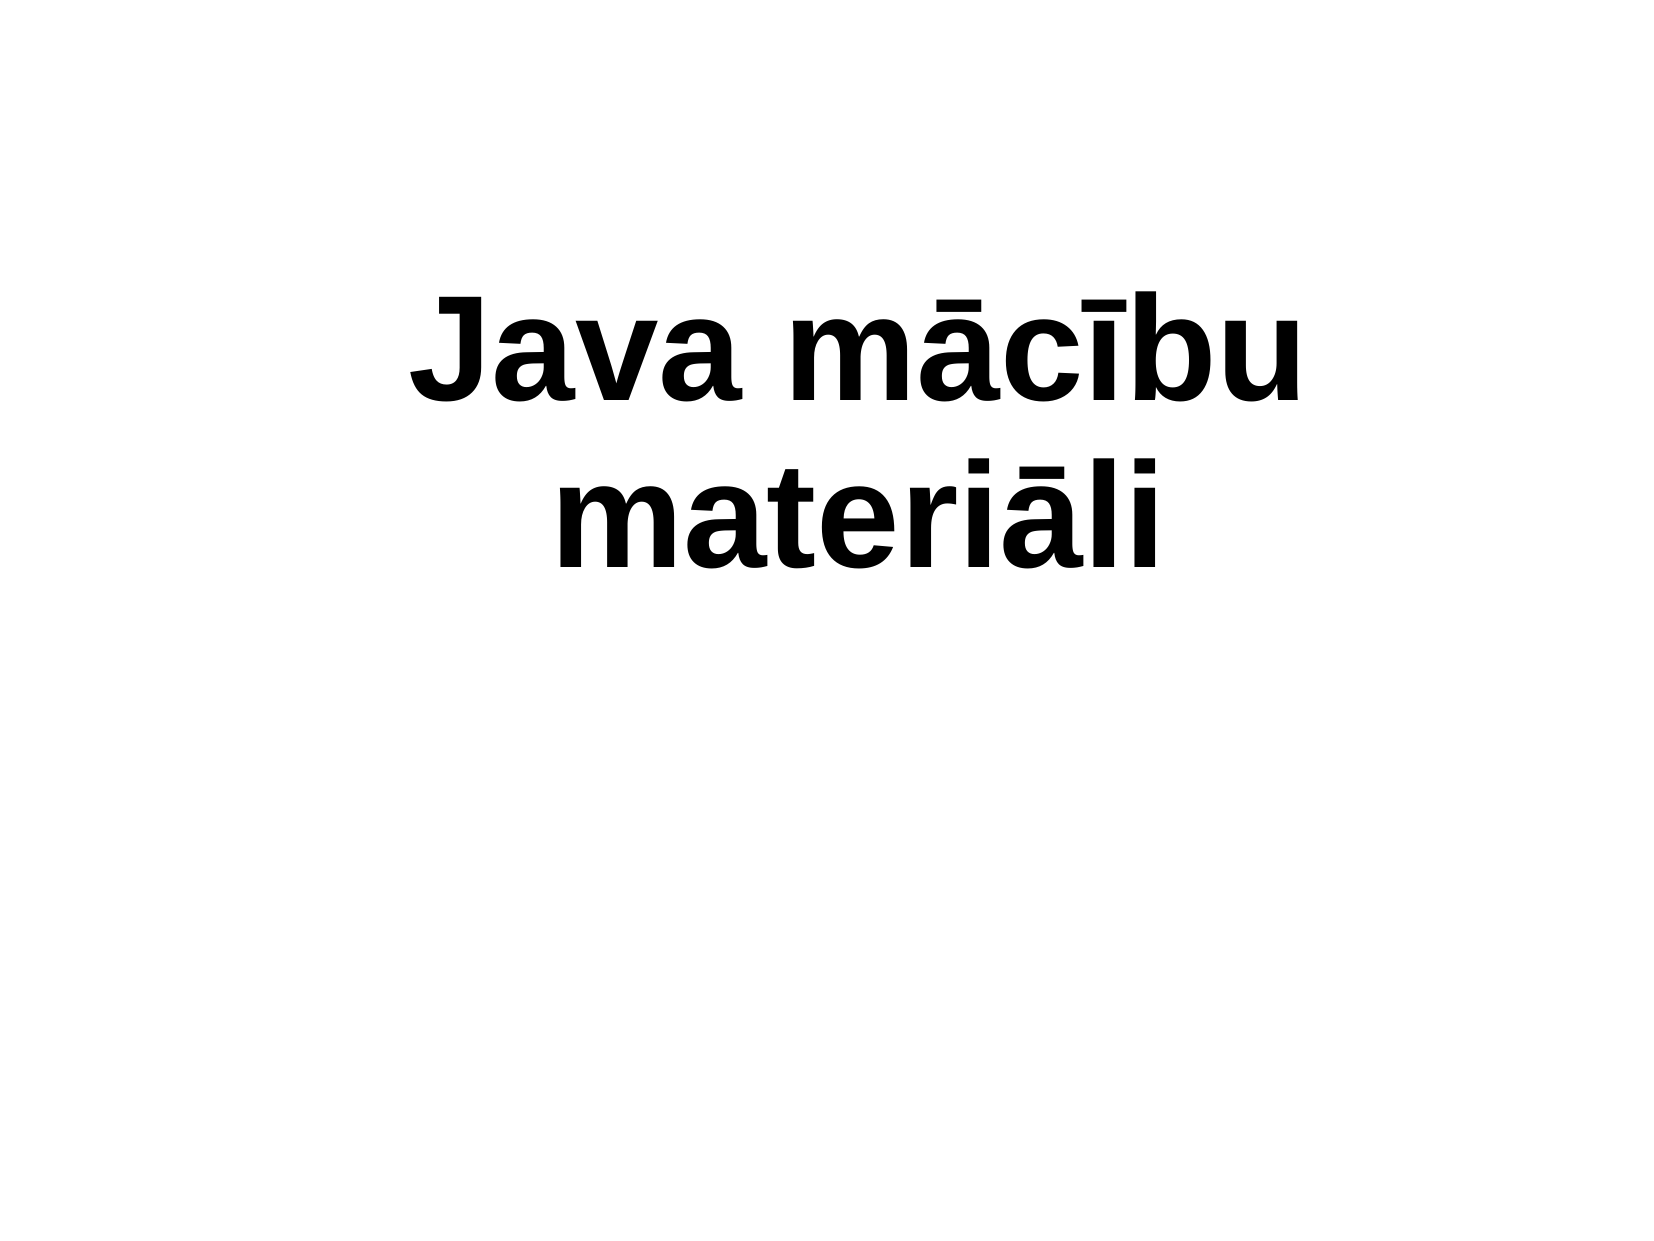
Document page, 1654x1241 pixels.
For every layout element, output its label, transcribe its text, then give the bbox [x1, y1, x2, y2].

title Java mācību materiāli [82, 263, 1636, 601]
